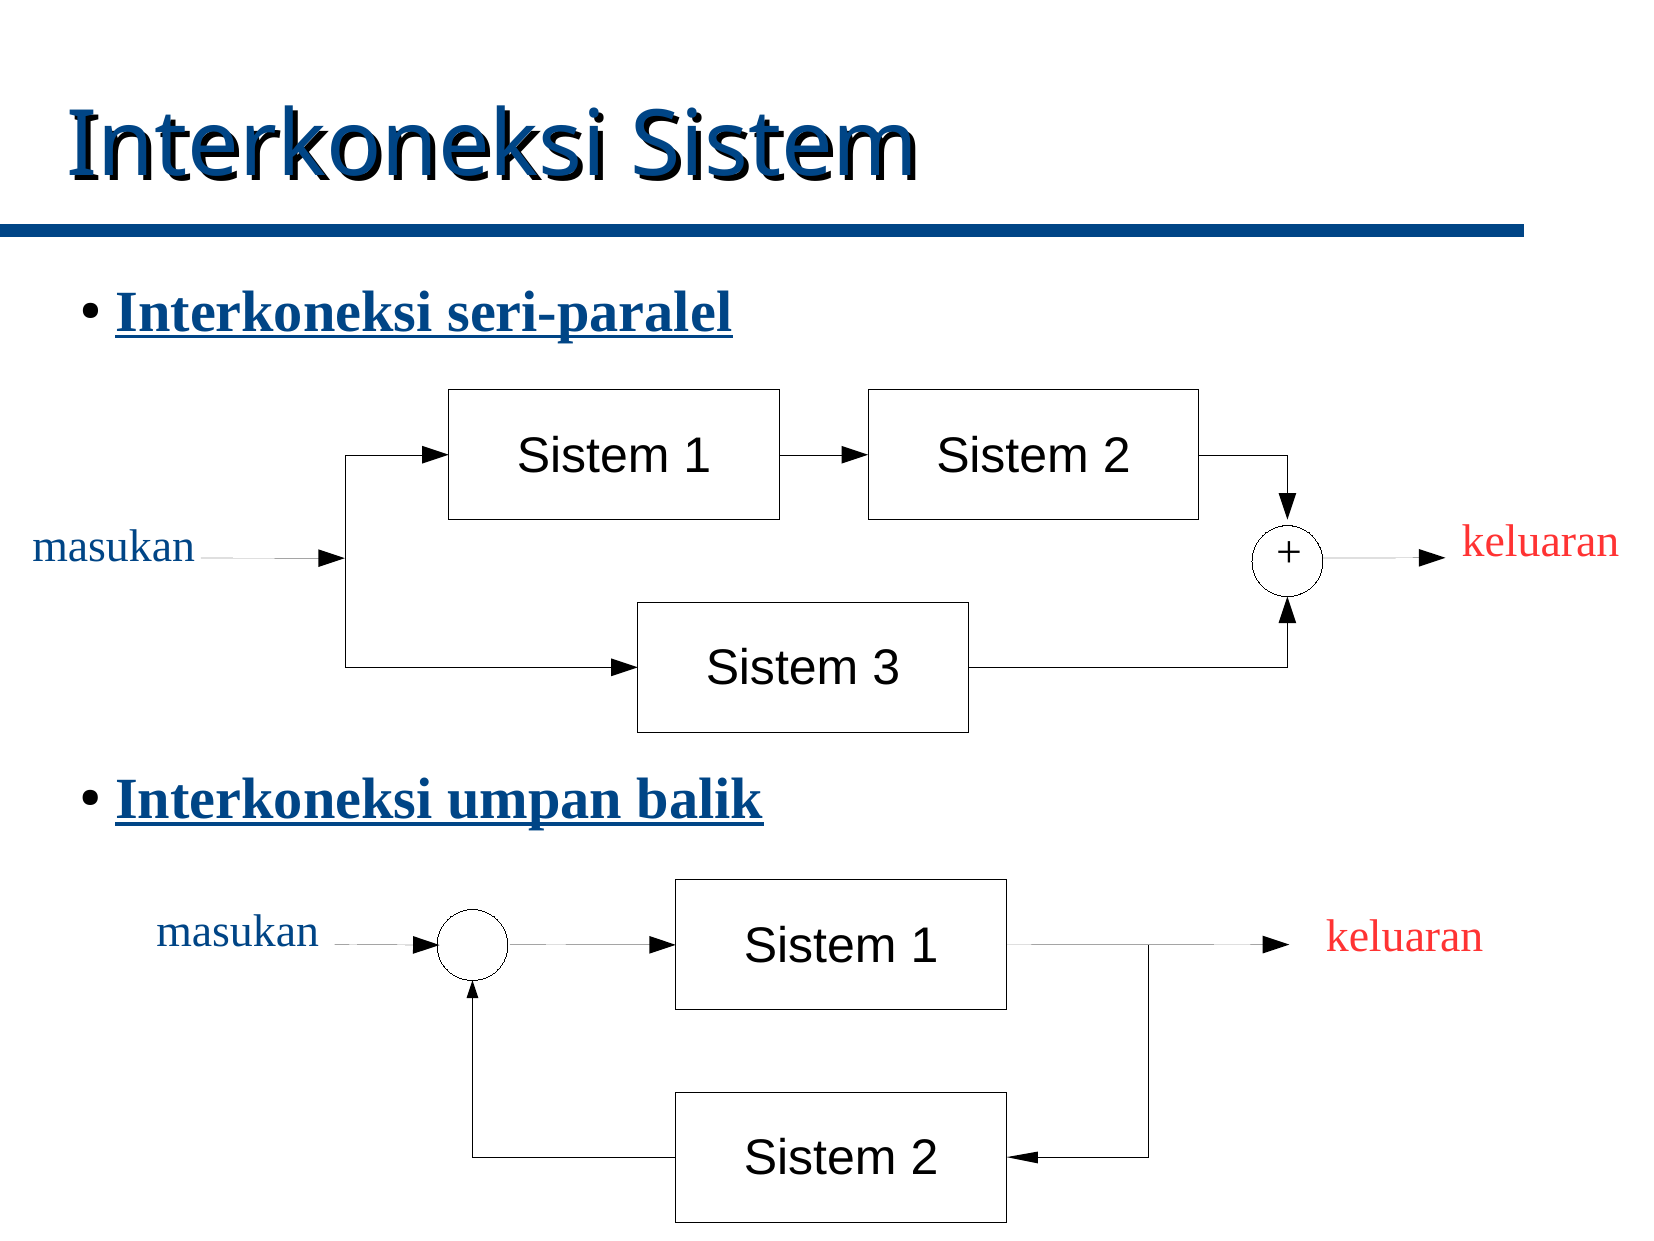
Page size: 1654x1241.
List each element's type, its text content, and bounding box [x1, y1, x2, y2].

text_box masukan [17, 513, 211, 591]
text_box keluaran [1311, 903, 1498, 980]
text_box + [1261, 519, 1317, 596]
text_box Interkoneksi Sistem [66, 83, 1272, 197]
text_box Interkoneksi seri-paralel [65, 272, 745, 373]
text_box Sistem 3 [637, 602, 969, 733]
text_box [0, 224, 1524, 237]
text_box keluaran [1446, 507, 1634, 585]
text_box Sistem 2 [675, 1092, 1007, 1223]
text_box Sistem 1 [675, 879, 1007, 1010]
text_box Sistem 1 [448, 389, 780, 520]
text_box masukan [141, 898, 335, 975]
text_box Sistem 2 [868, 389, 1199, 520]
text_box Interkoneksi umpan balik [64, 759, 798, 860]
